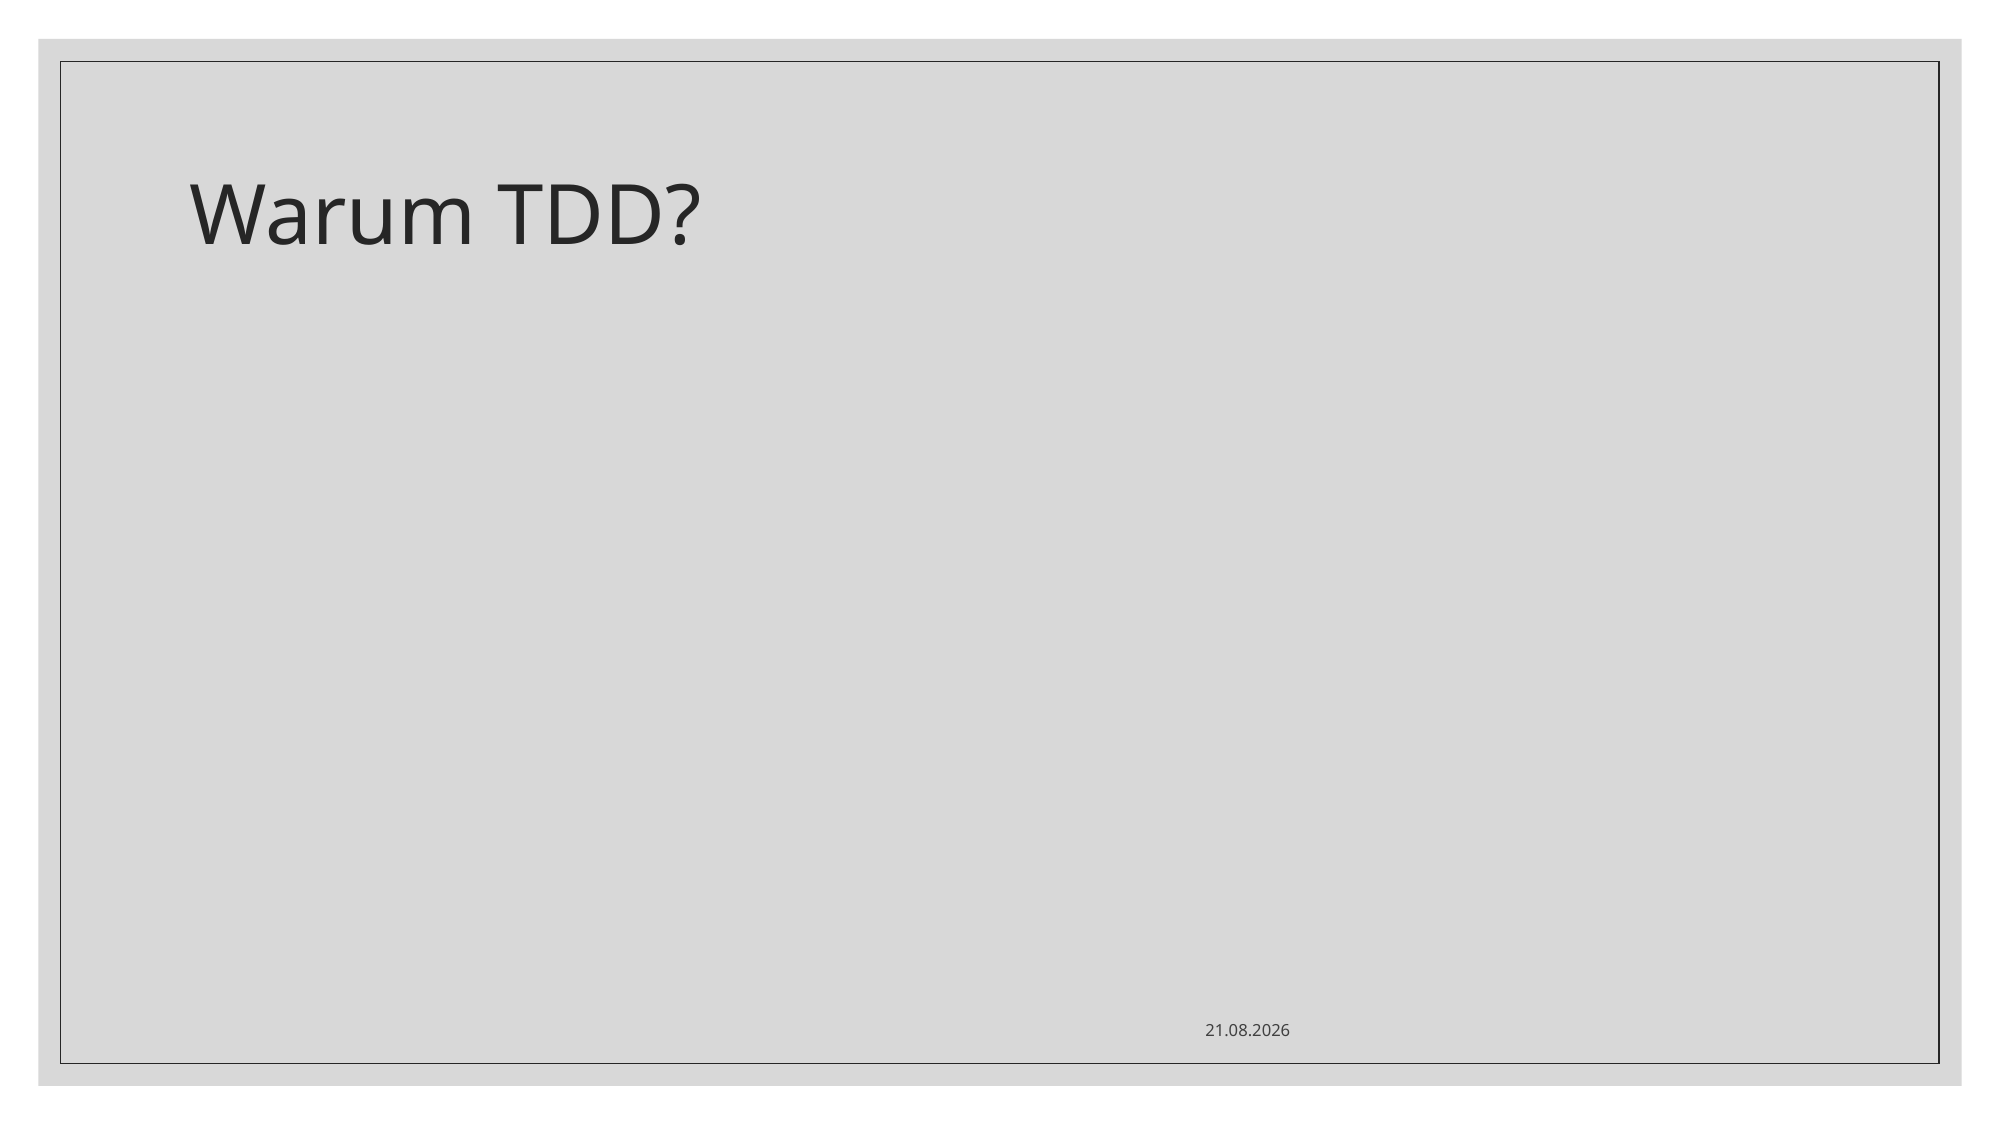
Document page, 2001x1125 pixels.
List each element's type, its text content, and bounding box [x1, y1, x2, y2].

text_box 19.02.2020 [1190, 990, 1666, 1051]
title Warum TDD? [174, 105, 1825, 331]
